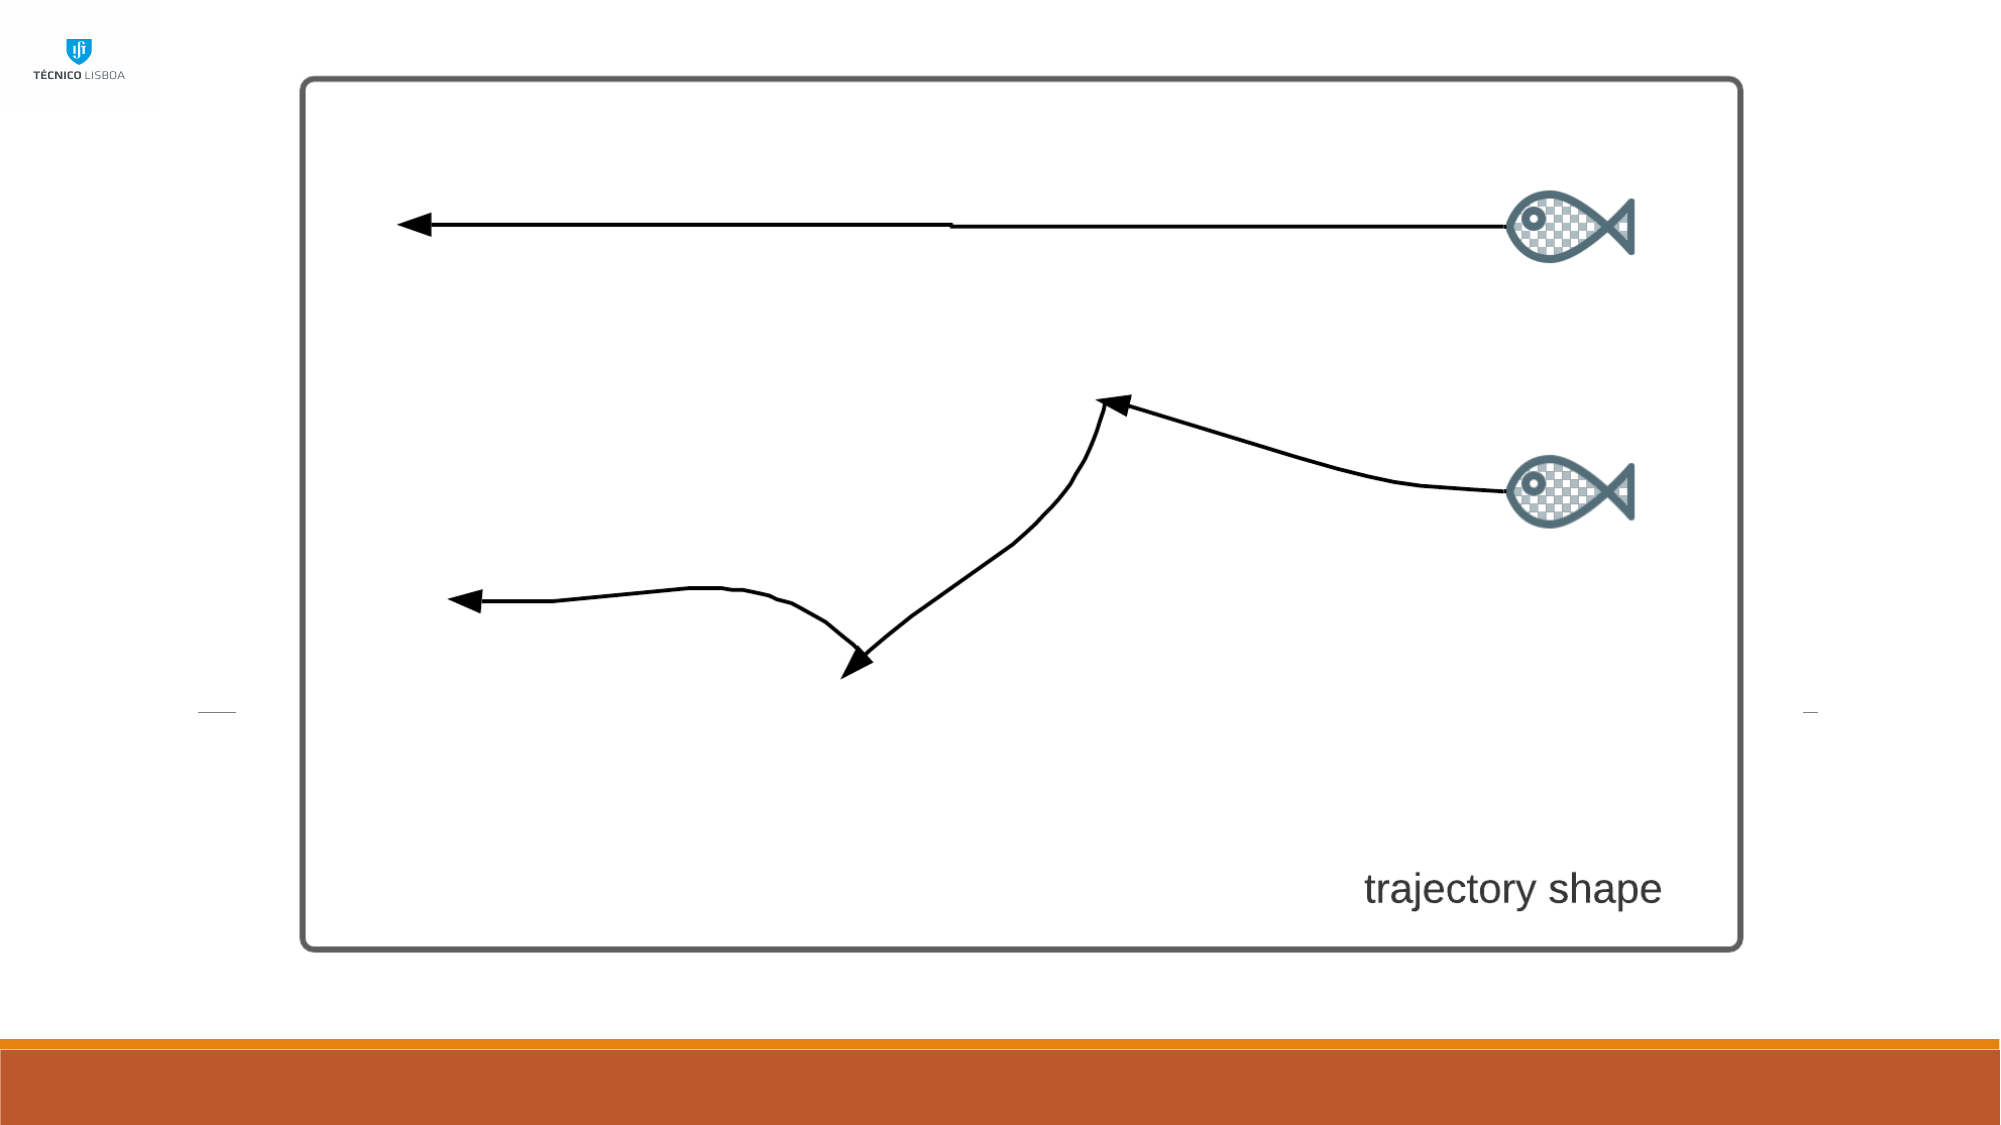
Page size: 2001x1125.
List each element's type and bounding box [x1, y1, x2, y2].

picture [29, 25, 124, 81]
picture [236, 35, 1803, 1000]
